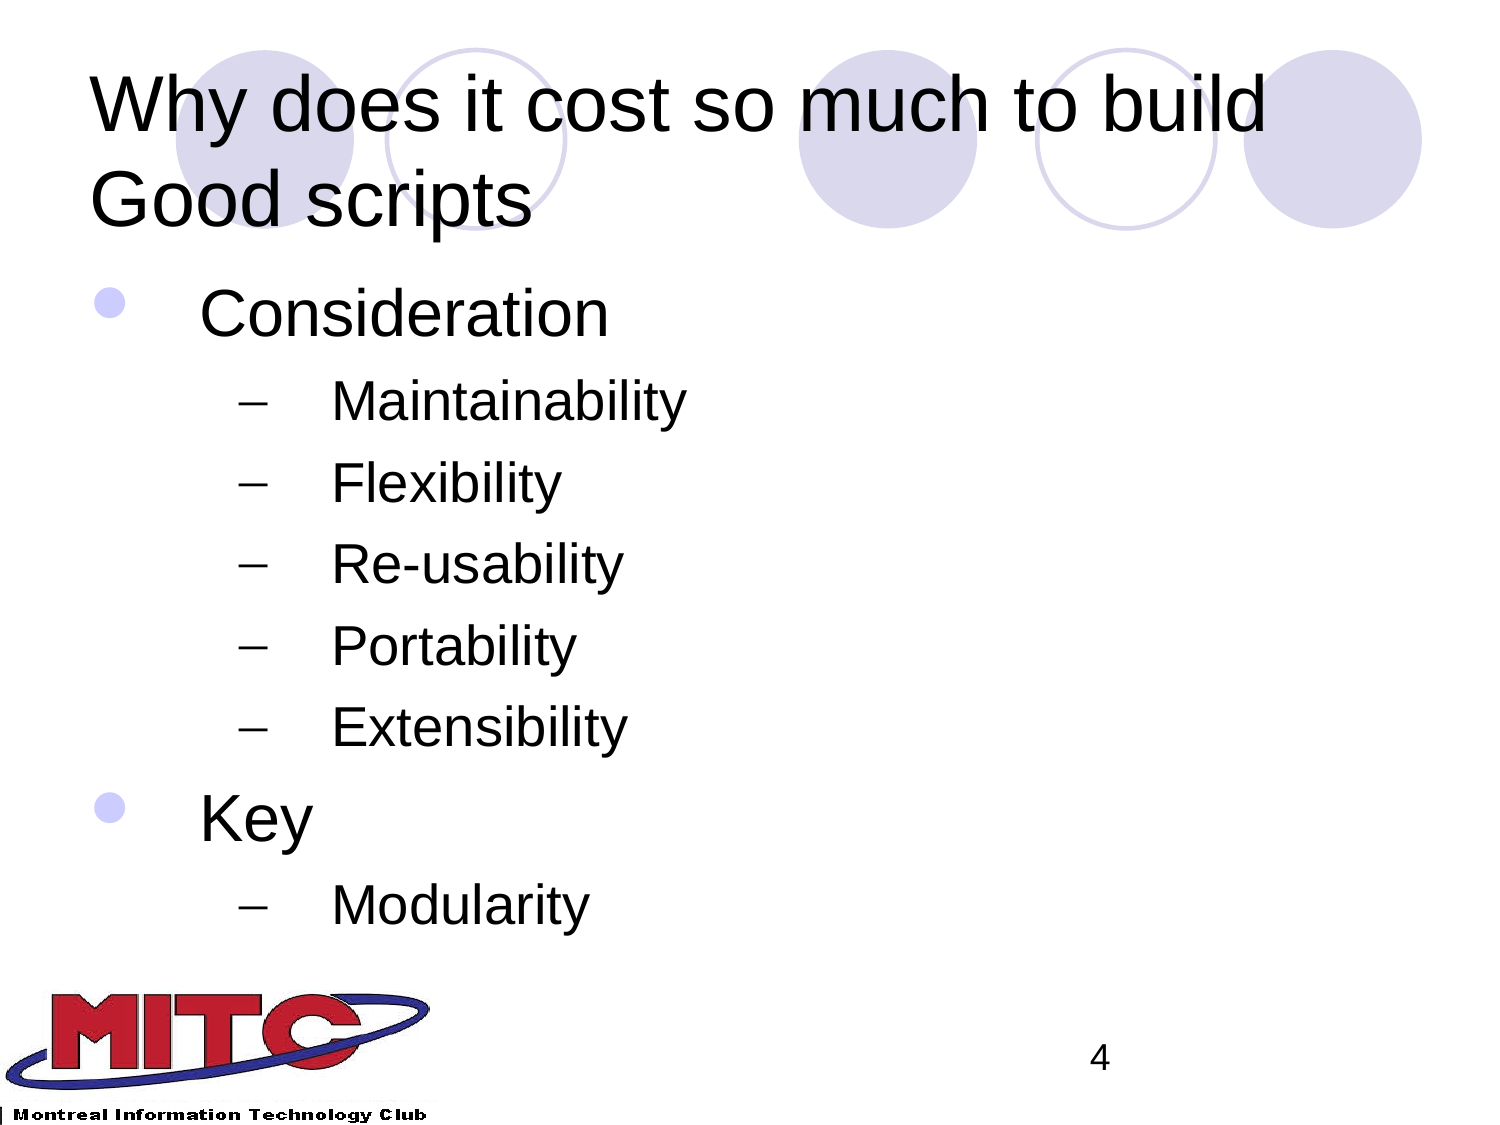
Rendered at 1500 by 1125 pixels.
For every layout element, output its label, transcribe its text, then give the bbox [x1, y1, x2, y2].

picture [0, 990, 480, 1125]
title Why does it cost so much to build Good scripts [75, 45, 1426, 233]
list Consideration Maintainability Flexibility Re-usability Portability Extensibility Key Modularity [75, 262, 1426, 1006]
